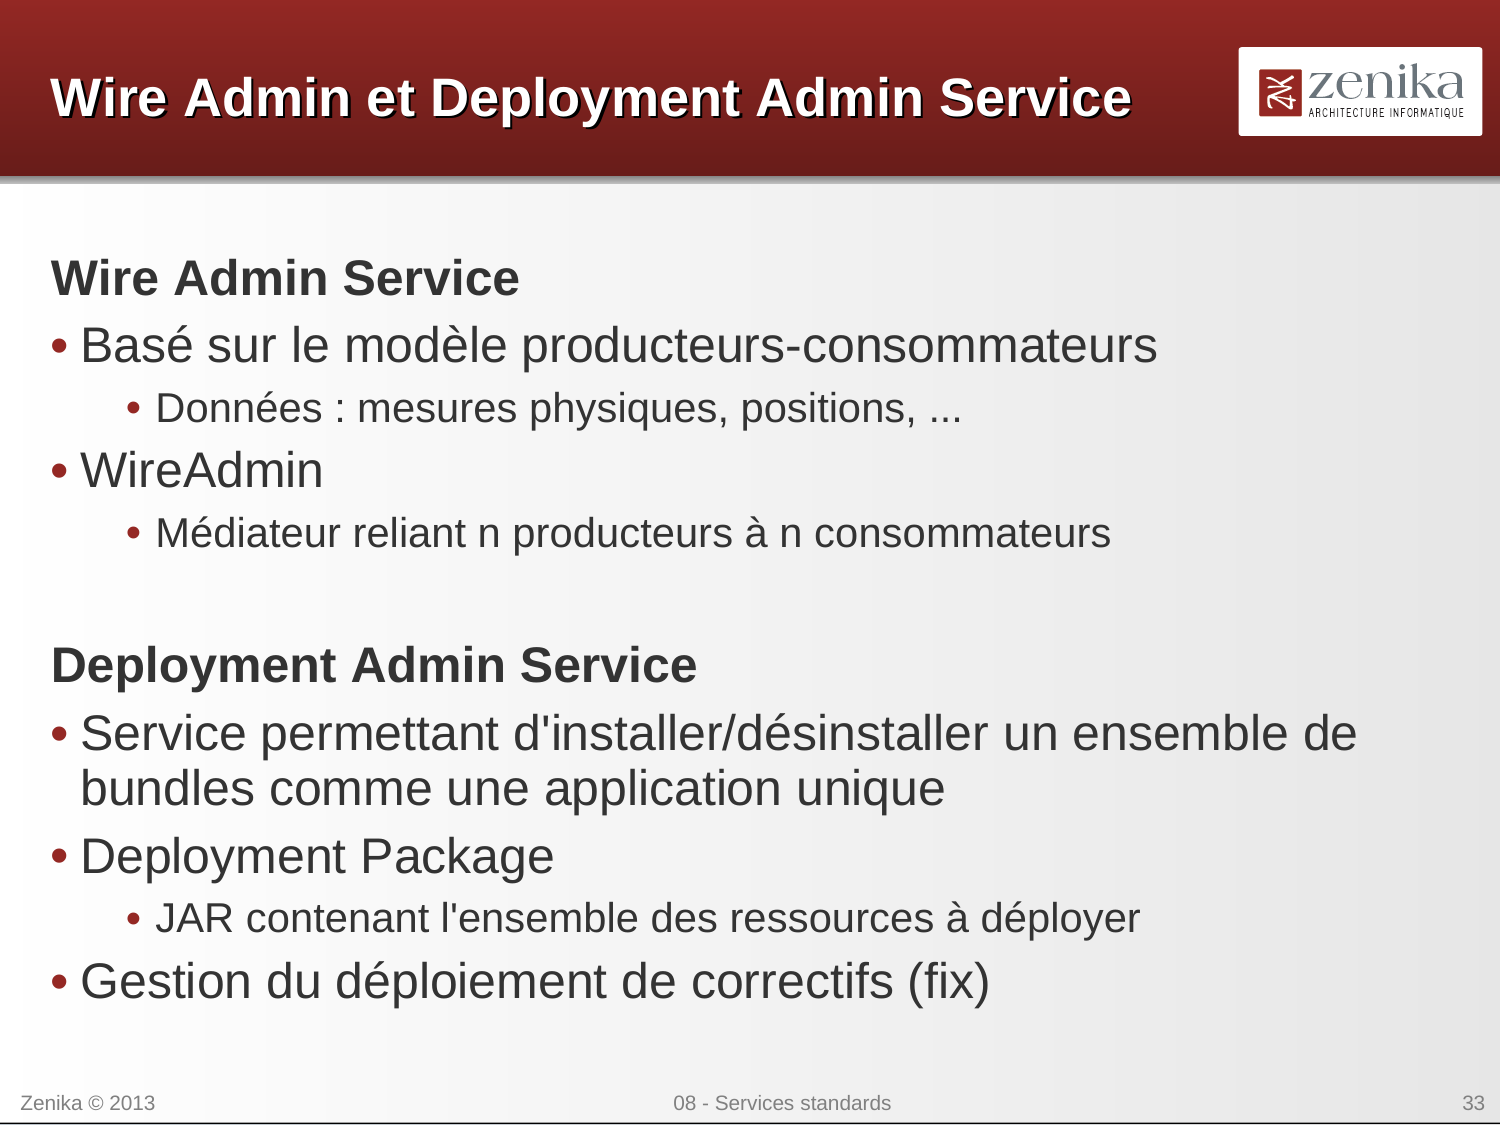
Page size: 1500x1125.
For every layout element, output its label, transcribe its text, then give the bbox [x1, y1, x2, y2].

list Wire Admin Service Basé sur le modèle producteurs-consommateurs Données : mesures physiques, positions, ... WireAdmin Médiateur reliant n producteurs à n consommateurs Deployment Admin Service Service permettant d'installer/désinstaller un ensemble de bundles comme une application unique Deployment Package JAR contenant l'ensemble des ressources à déployer Gestion du déploiement de correctifs (fix) [50, 249, 1435, 1064]
picture [1257, 58, 1464, 125]
title Wire Admin et Deployment Admin Service [50, 22, 1206, 172]
